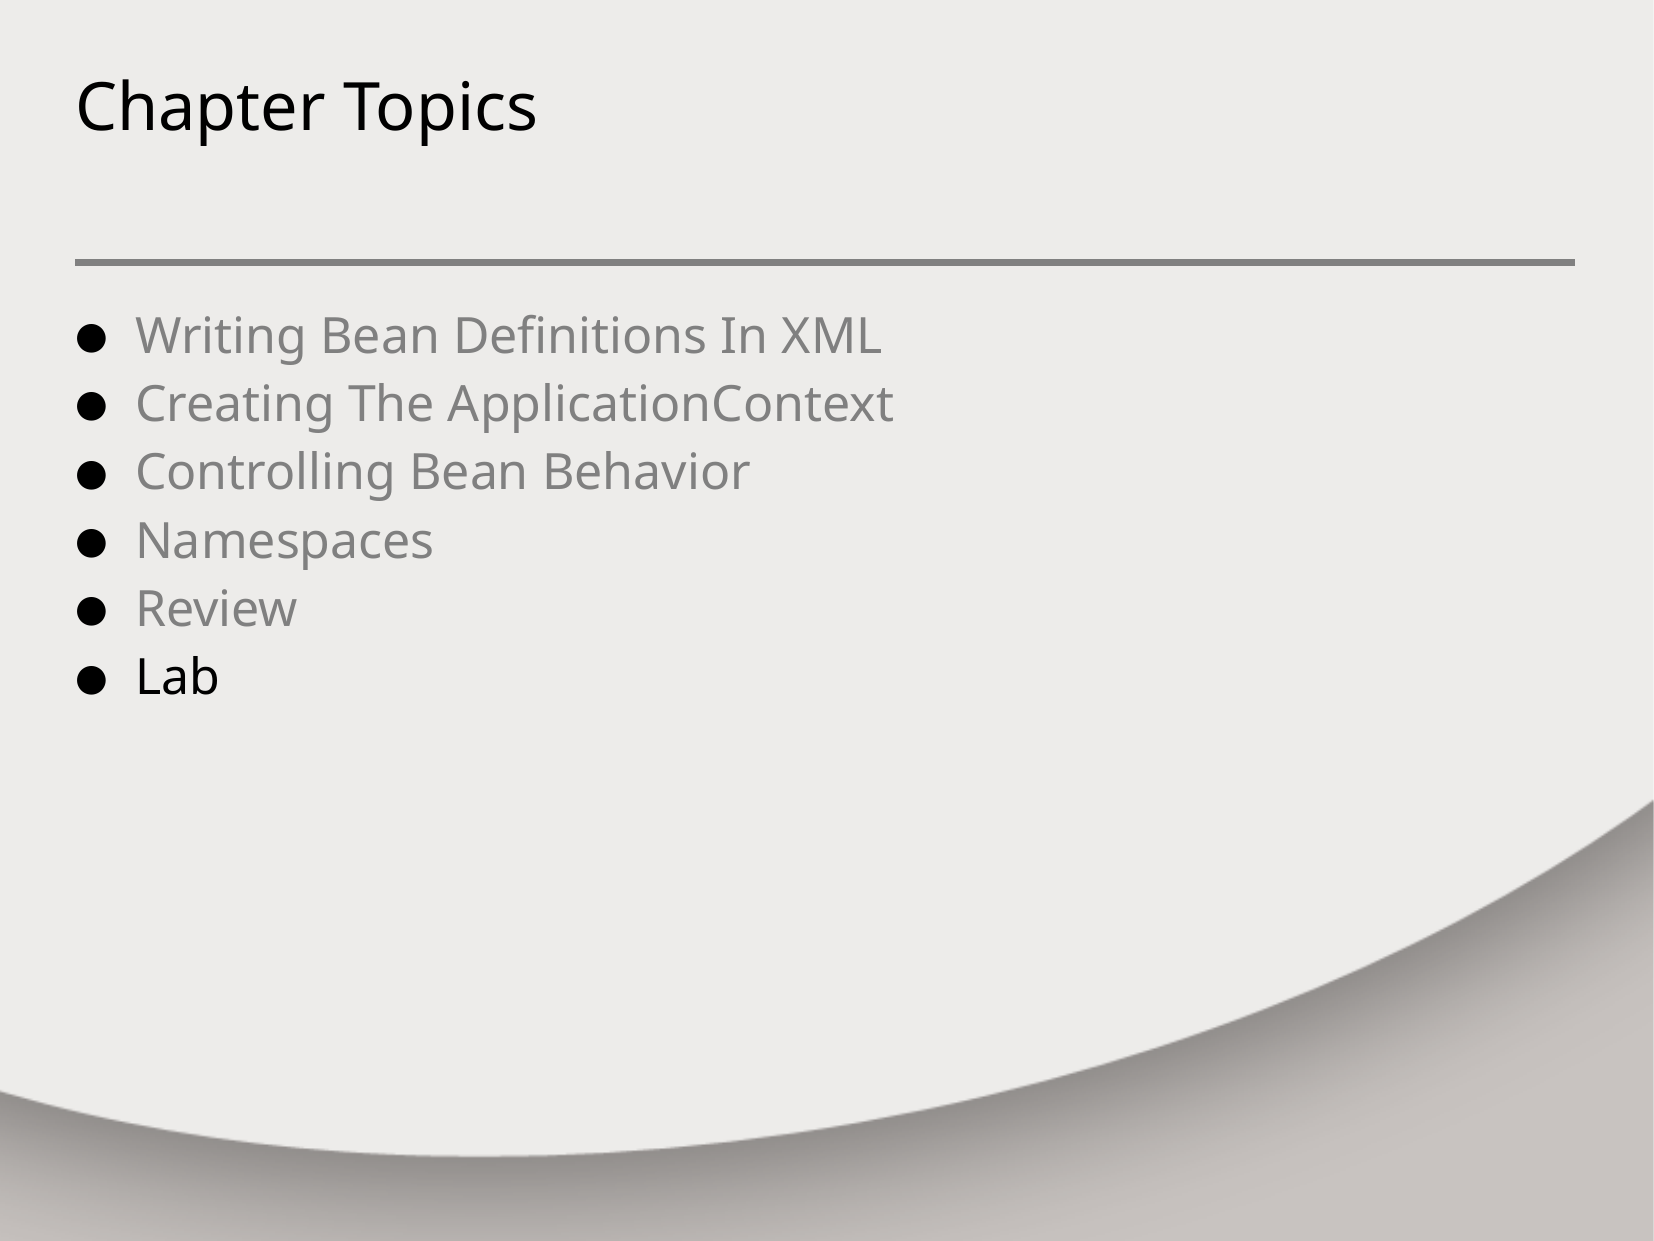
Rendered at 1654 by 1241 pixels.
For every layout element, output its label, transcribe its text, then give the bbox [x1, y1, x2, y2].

list Writing Bean Definitions In XML Creating The ApplicationContext Controlling Bean Behavior Namespaces Review Lab [75, 300, 1576, 1163]
picture [0, 0, 1654, 1241]
title Chapter Topics [75, 75, 1576, 226]
